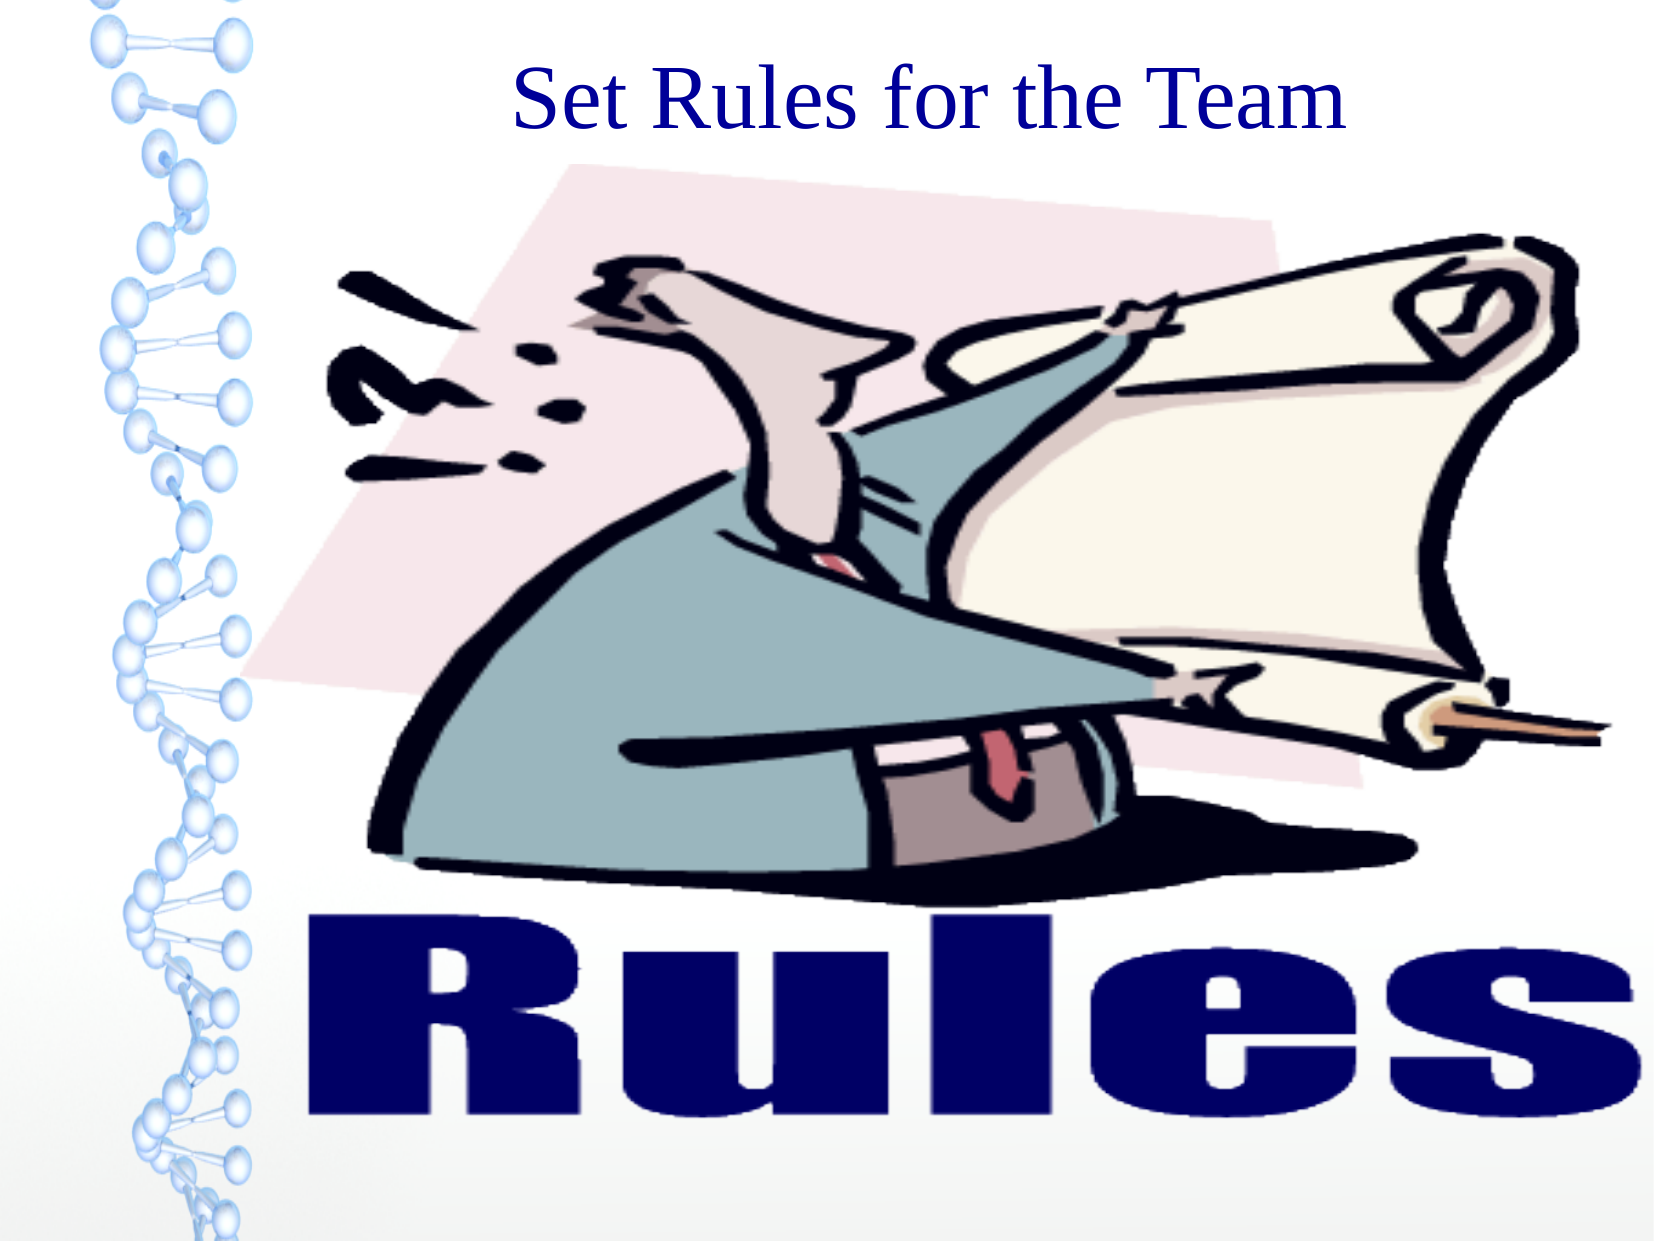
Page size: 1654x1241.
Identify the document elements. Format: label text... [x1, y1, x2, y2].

title Set Rules for the Team [265, 15, 1595, 164]
picture [0, 0, 1654, 1241]
